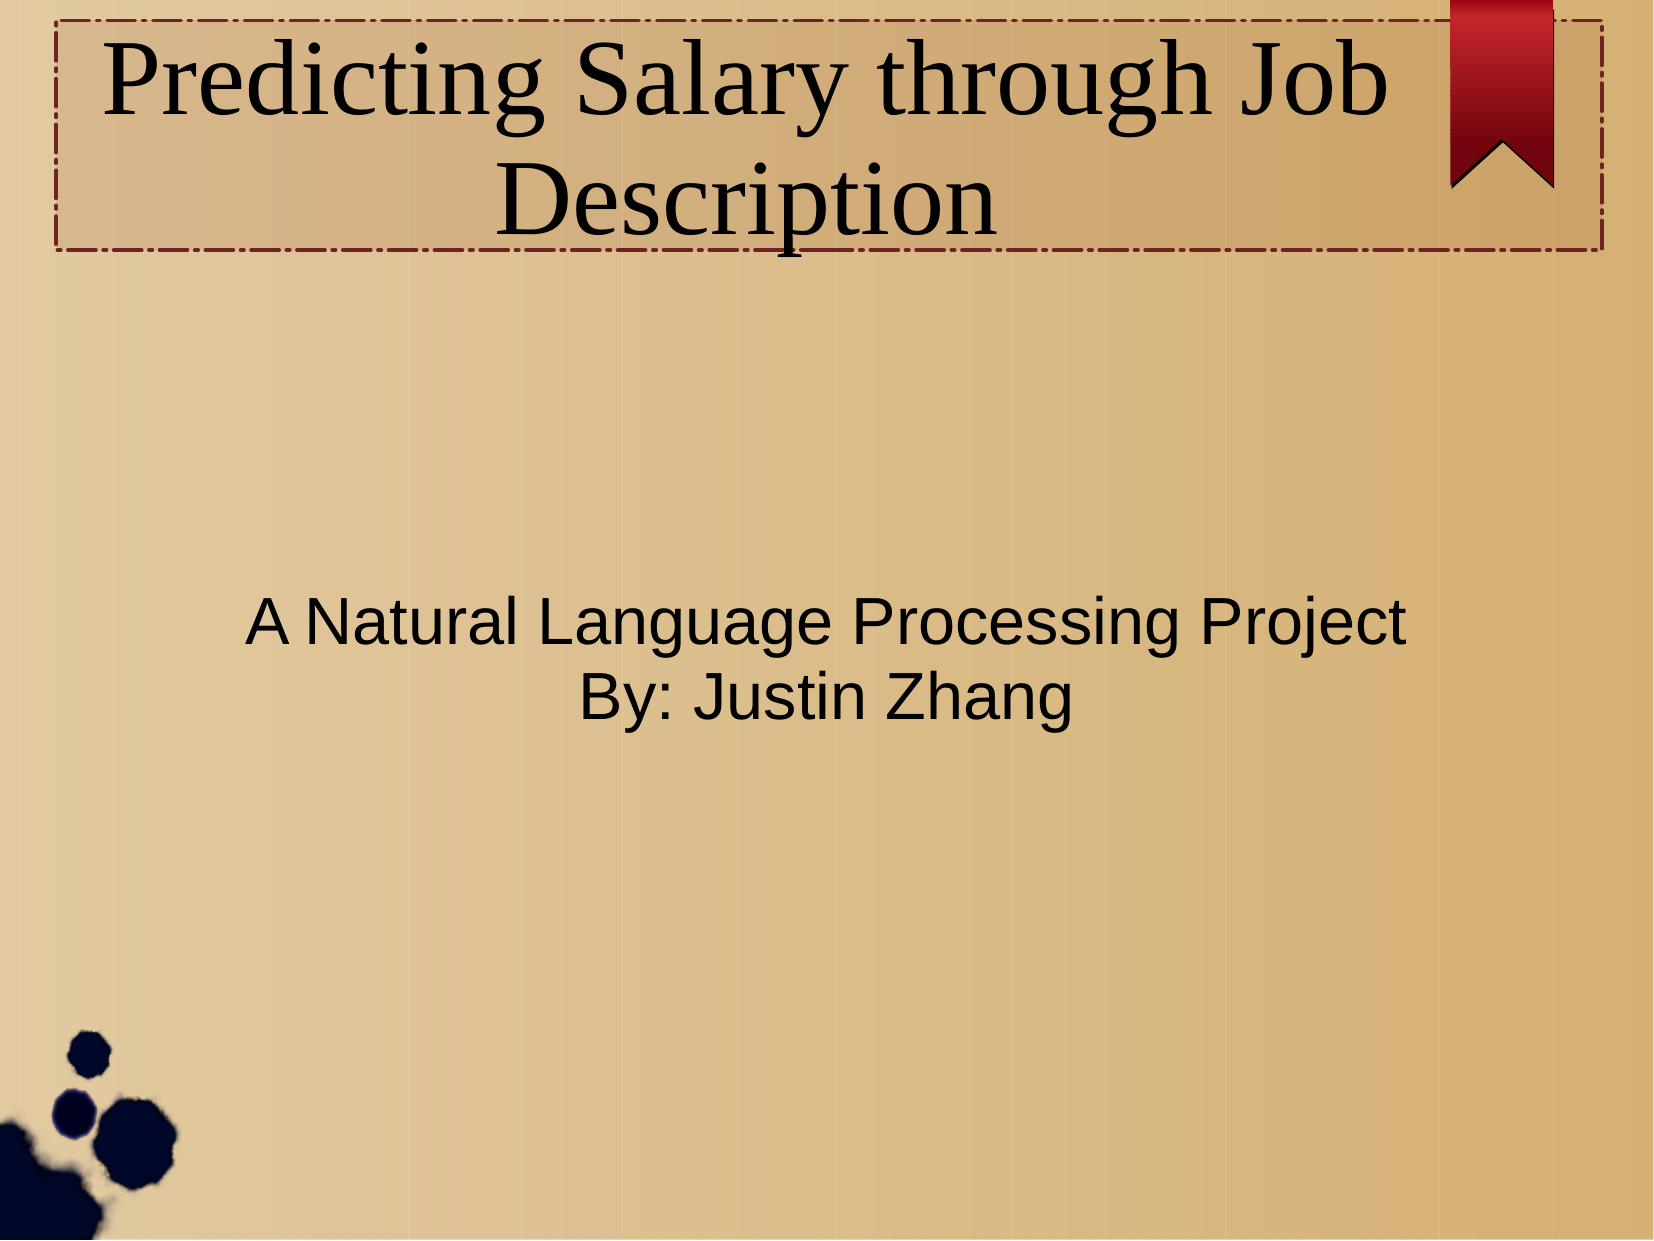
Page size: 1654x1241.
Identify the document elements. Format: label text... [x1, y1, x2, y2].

title Predicting Salary through Job Description [82, 17, 1412, 258]
subtitle A Natural Language Processing Project By: Justin Zhang [82, 299, 1571, 1019]
